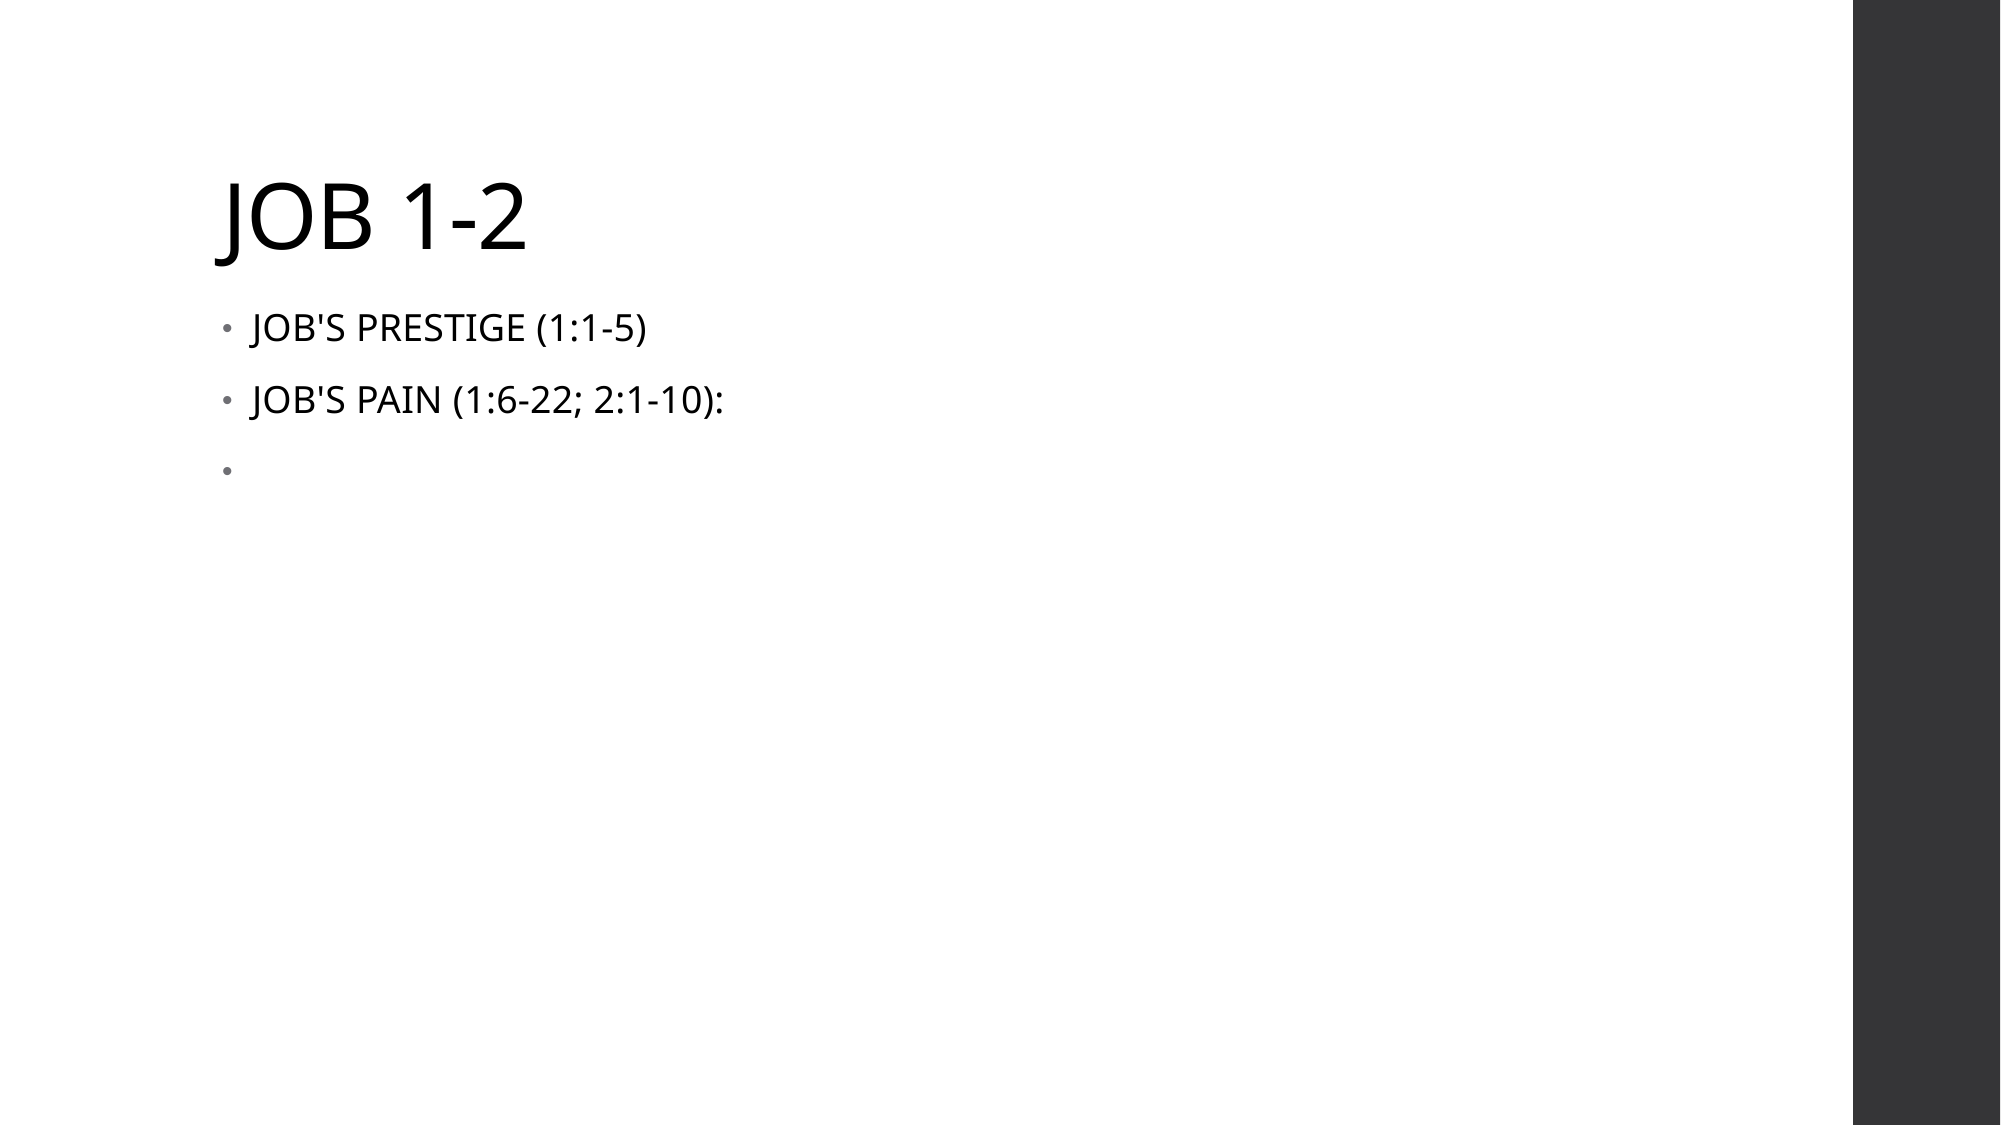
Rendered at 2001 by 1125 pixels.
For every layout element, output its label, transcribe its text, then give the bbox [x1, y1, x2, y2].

title JOB 1-2 [206, 60, 1797, 278]
list JOB'S PRESTIGE (1:1-5) JOB'S PAIN (1:6-22; 2:1-10): [206, 299, 1617, 1014]
